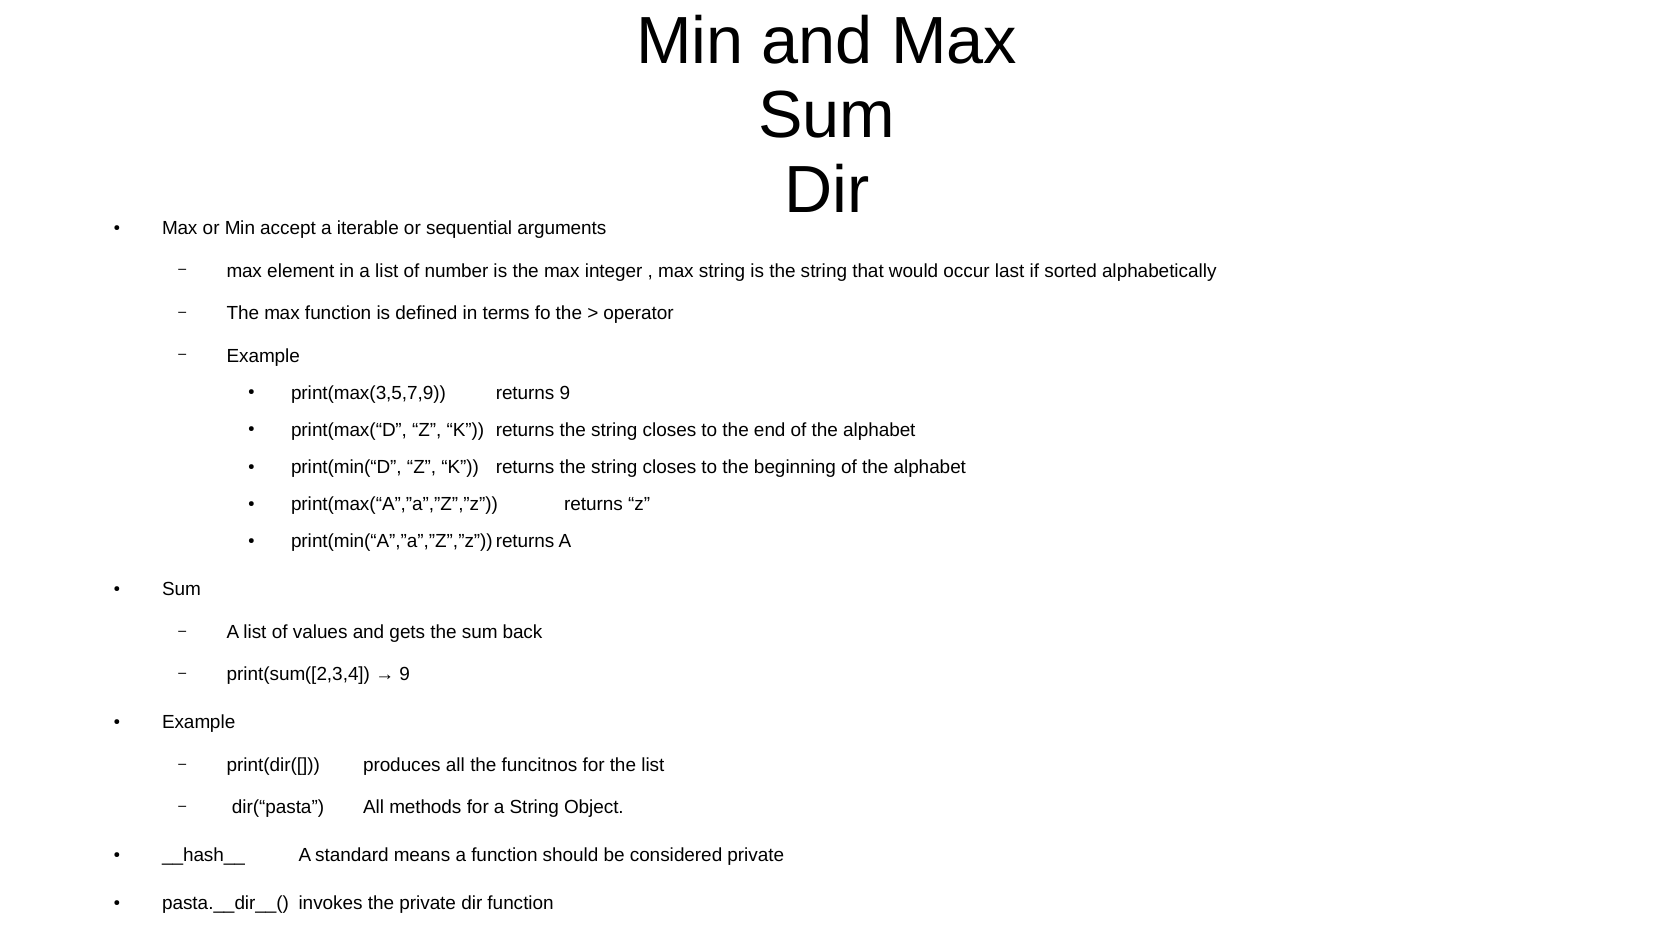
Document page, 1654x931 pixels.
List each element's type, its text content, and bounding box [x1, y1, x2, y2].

title Min and Max Sum Dir [82, 0, 1571, 269]
list Max or Min accept a iterable or sequential arguments max element in a list of number is the max integer , max string is the string that would occur last if sorted alphabetically The max function is defined in terms fo the > operator Example print(max(3,5,7,9)) returns 9 print(max(“D”, “Z”, “K”)) returns the string closes to the end of the alphabet print(min(“D”, “Z”, “K”)) returns the string closes to the beginning of the alphabet print(max(“A”,”a”,”Z”,”z”)) returns “z” print(min(“A”,”a”,”Z”,”z”)) returns A Sum A list of values and gets the sum back print(sum([2,3,4]) → 9 Example print(dir([])) produces all the funcitnos for the list dir(“pasta”) All methods for a String Object. __hash__ A standard means a function should be considered private pasta.__dir__() invokes the private dir function [97, 217, 1606, 916]
